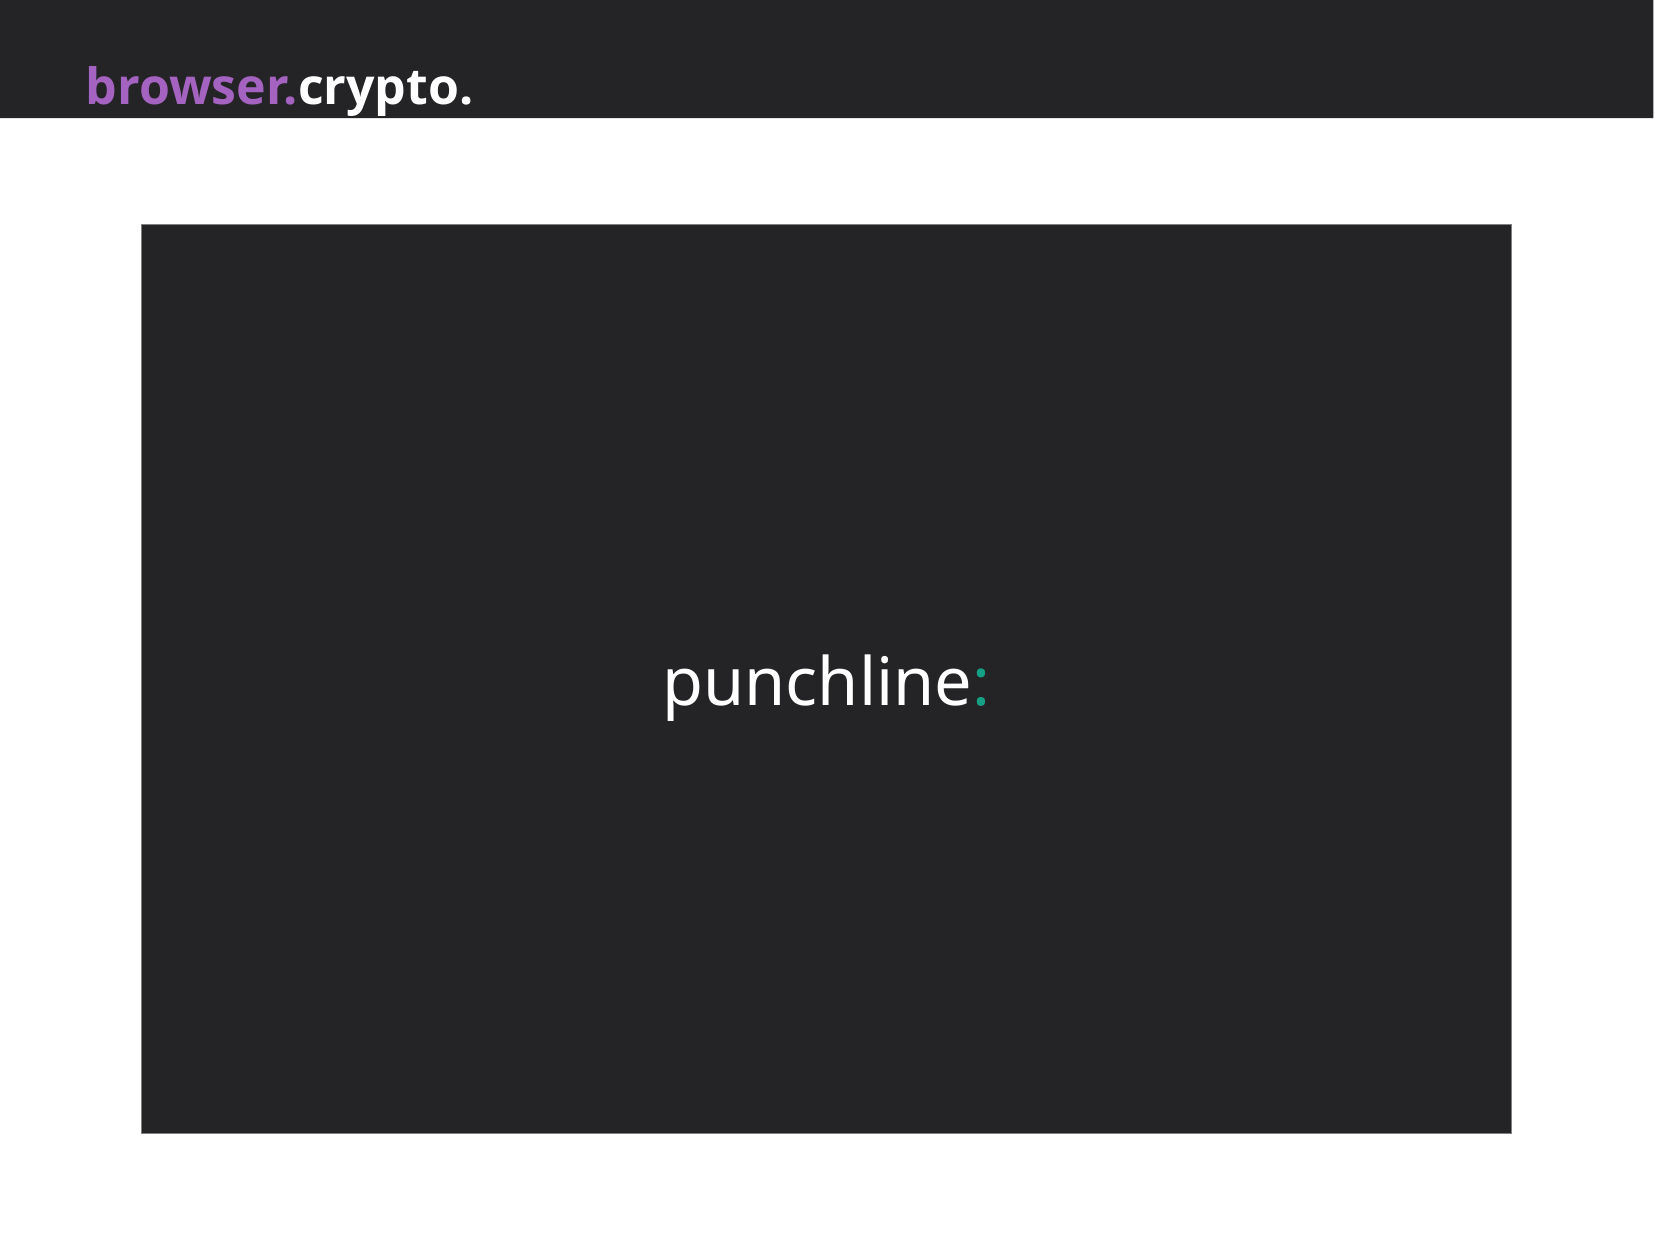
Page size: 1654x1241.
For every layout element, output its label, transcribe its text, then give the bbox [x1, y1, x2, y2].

text_box [165, 531, 1441, 1087]
text_box [0, 0, 1654, 119]
text_box browser.crypto. [70, 43, 567, 119]
text_box punchline: [141, 224, 1512, 1134]
